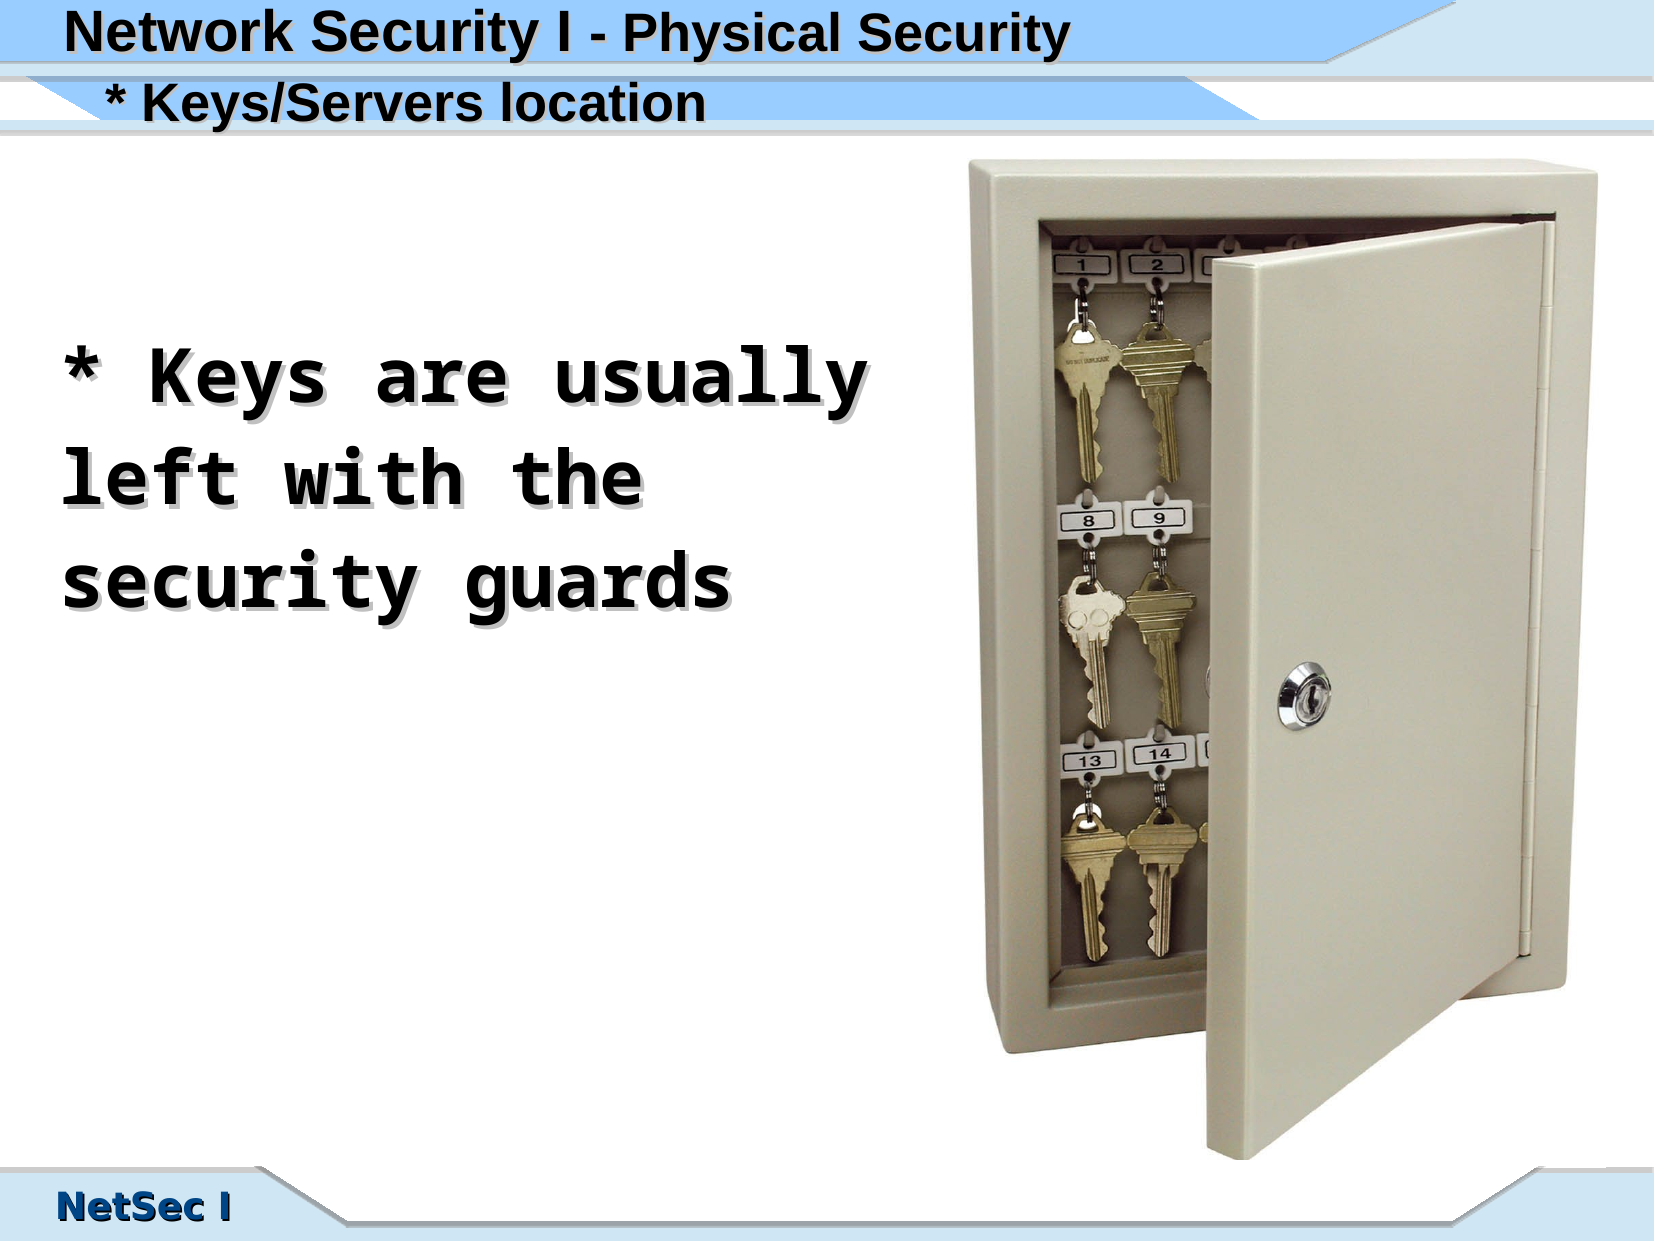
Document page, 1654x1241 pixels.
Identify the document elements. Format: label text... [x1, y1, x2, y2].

text_box [255, 1160, 1546, 1221]
picture [945, 649, 1606, 1168]
title Network Security I - Physical Security [31, 0, 1520, 65]
picture [945, 147, 1606, 315]
text_box * Keys are usually left with the security guards [45, 315, 1621, 649]
title * Keys/Servers location [105, 72, 1231, 133]
